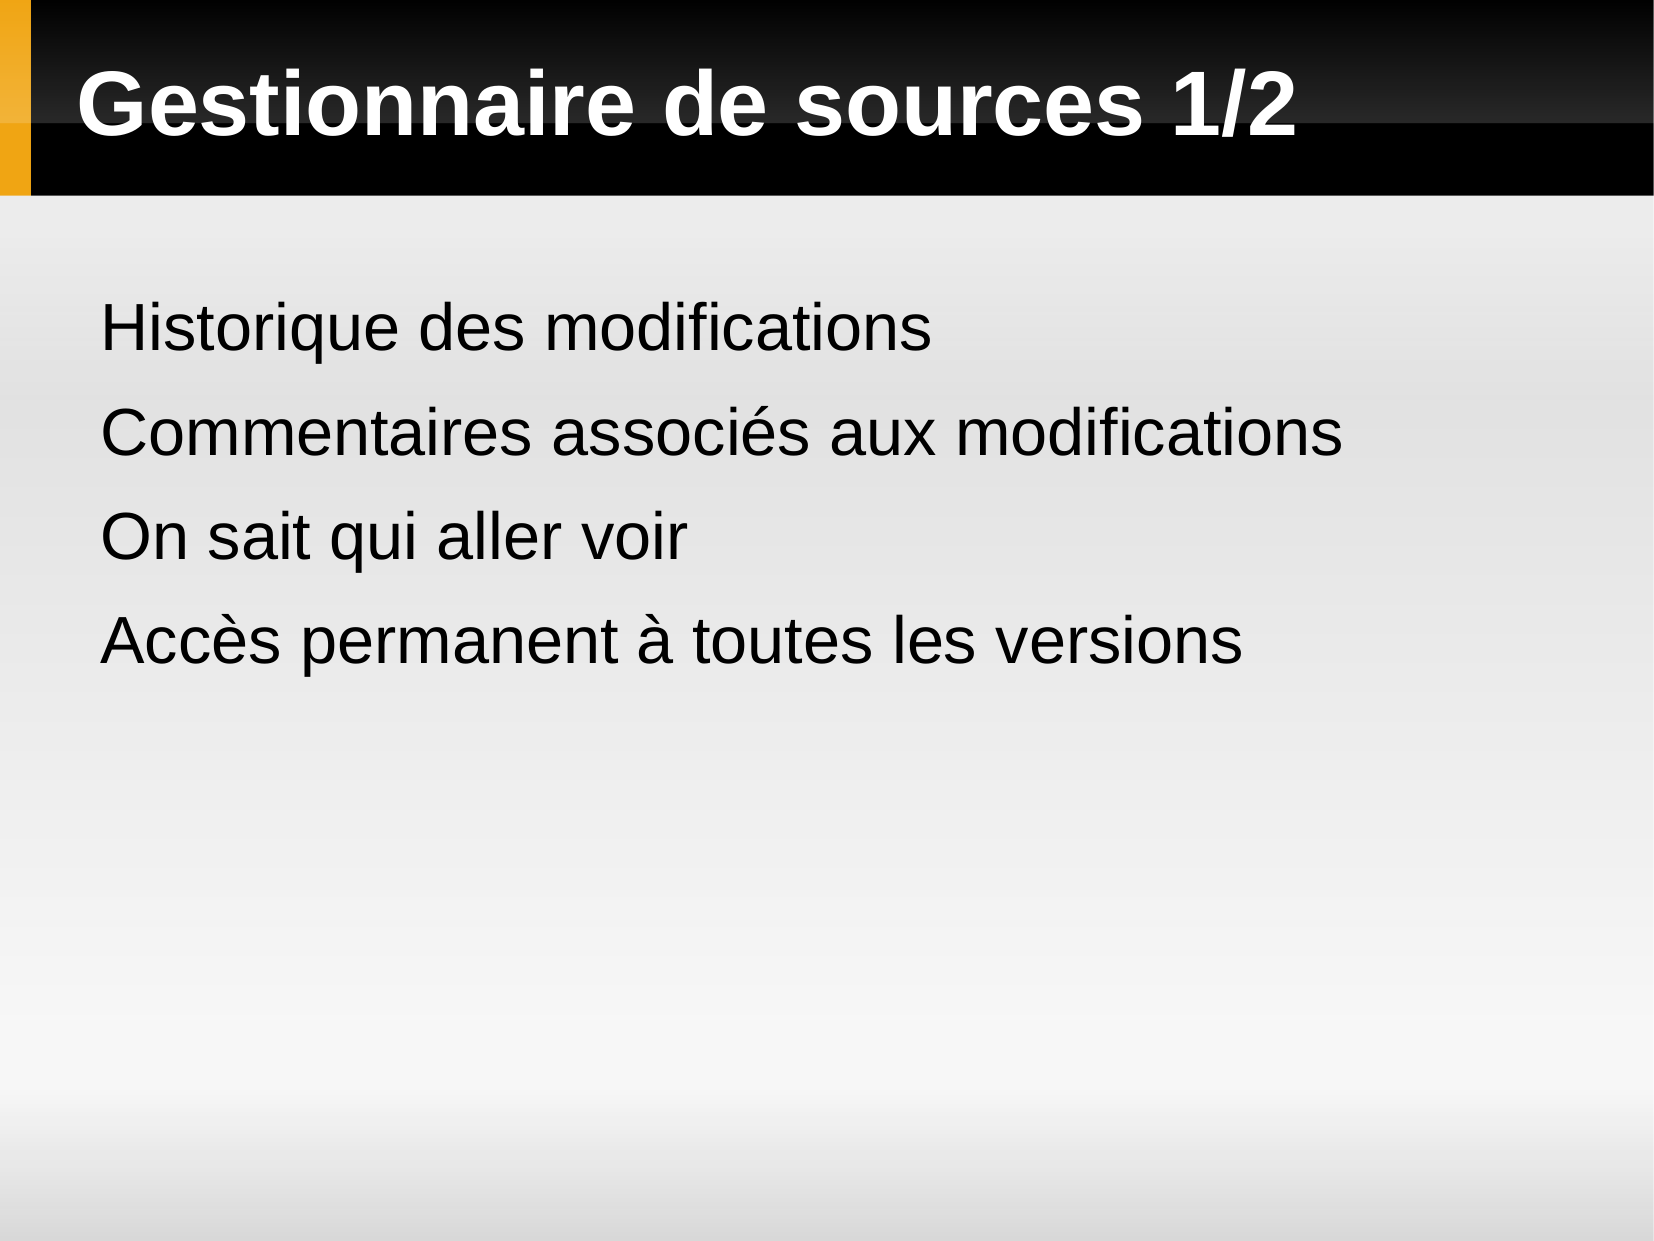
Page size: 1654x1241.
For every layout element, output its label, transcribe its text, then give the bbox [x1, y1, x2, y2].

list Historique des modifications Commentaires associés aux modifications On sait qui aller voir Accès permanent à toutes les versions [82, 290, 1571, 1094]
title Gestionnaire de sources 1/2 [76, 7, 1565, 200]
picture [0, 0, 1654, 1241]
